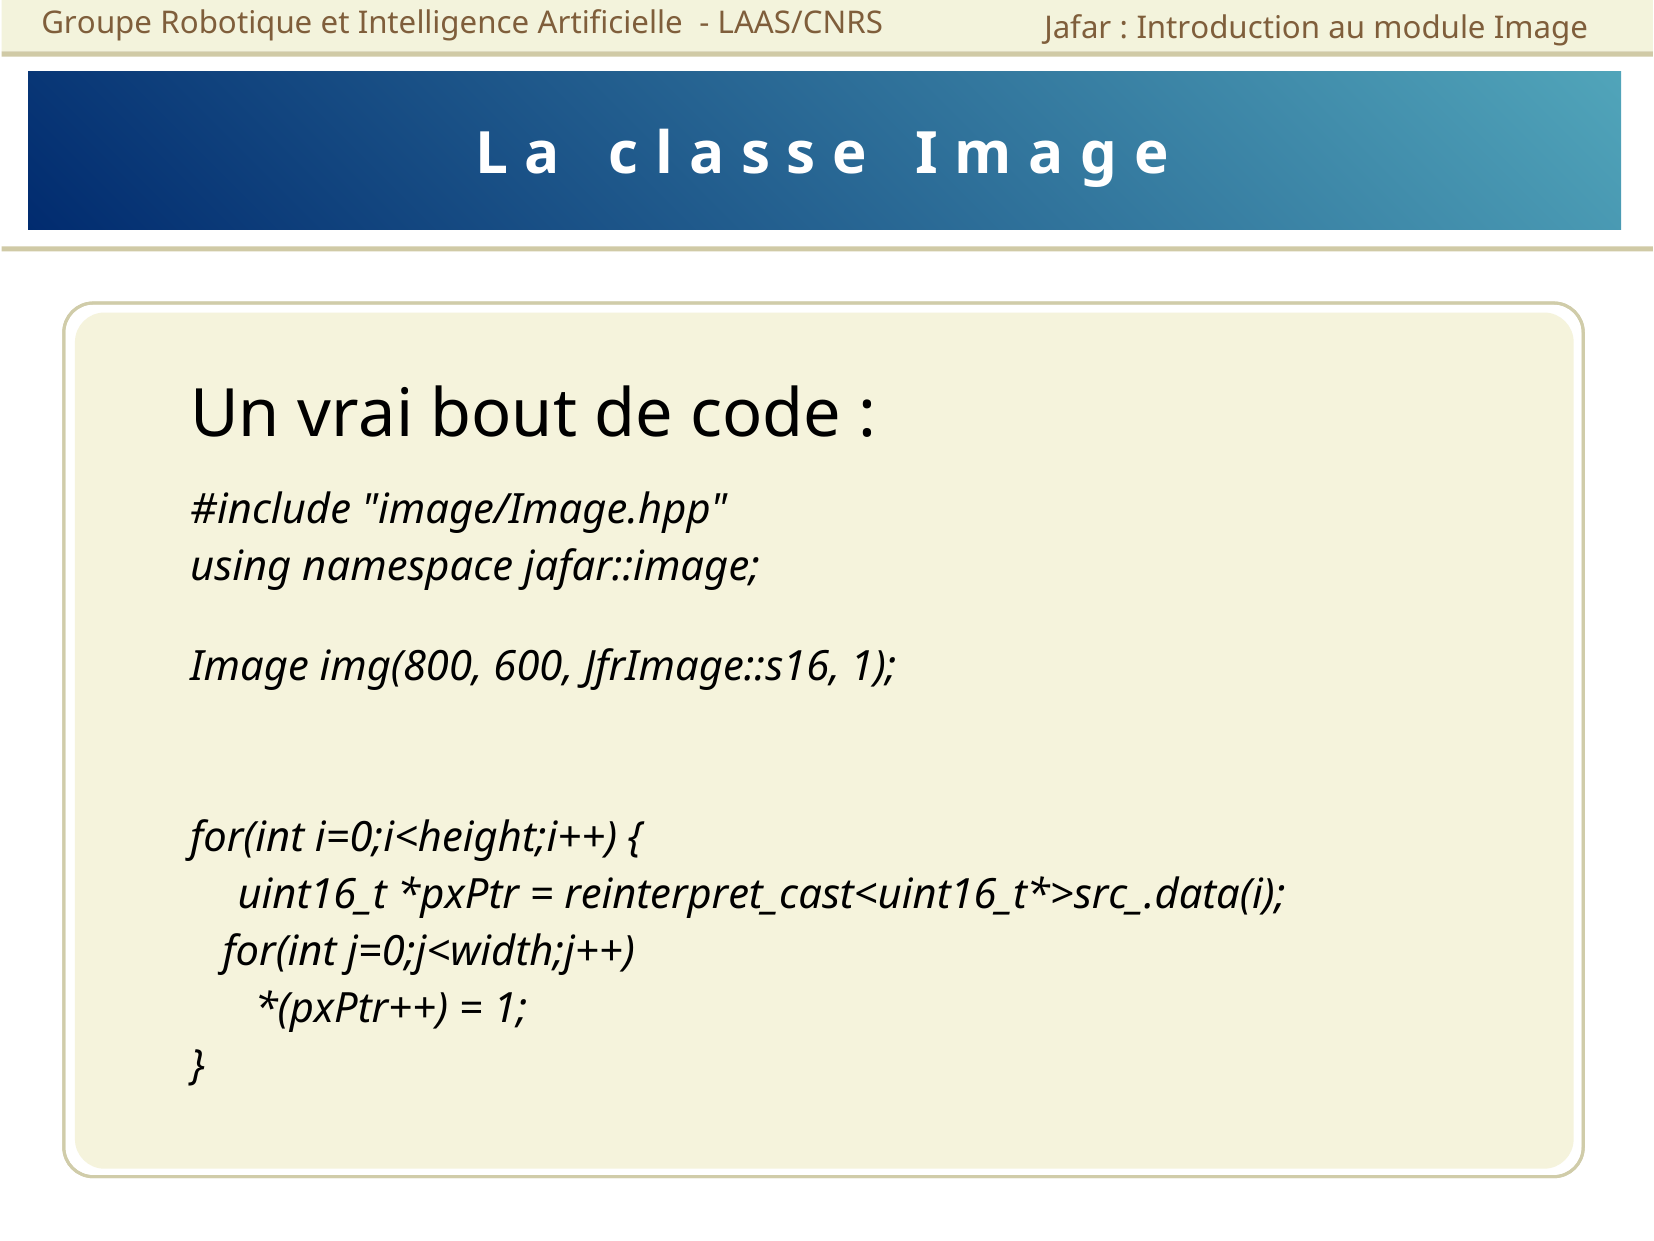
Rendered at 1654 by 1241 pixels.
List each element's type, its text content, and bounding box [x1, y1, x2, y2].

list Un vrai bout de code : #include "image/Image.hpp" using namespace jafar::image; Image img(800, 600, JfrImage::s16, 1); for(int i=0;i<height;i++) { uint16_t *pxPtr = reinterpret_cast<uint16_t*>src_.data(i); for(int j=0;j<width;j++) *(pxPtr++) = 1; } [178, 364, 1569, 1147]
title La classe Image [57, 81, 1587, 221]
